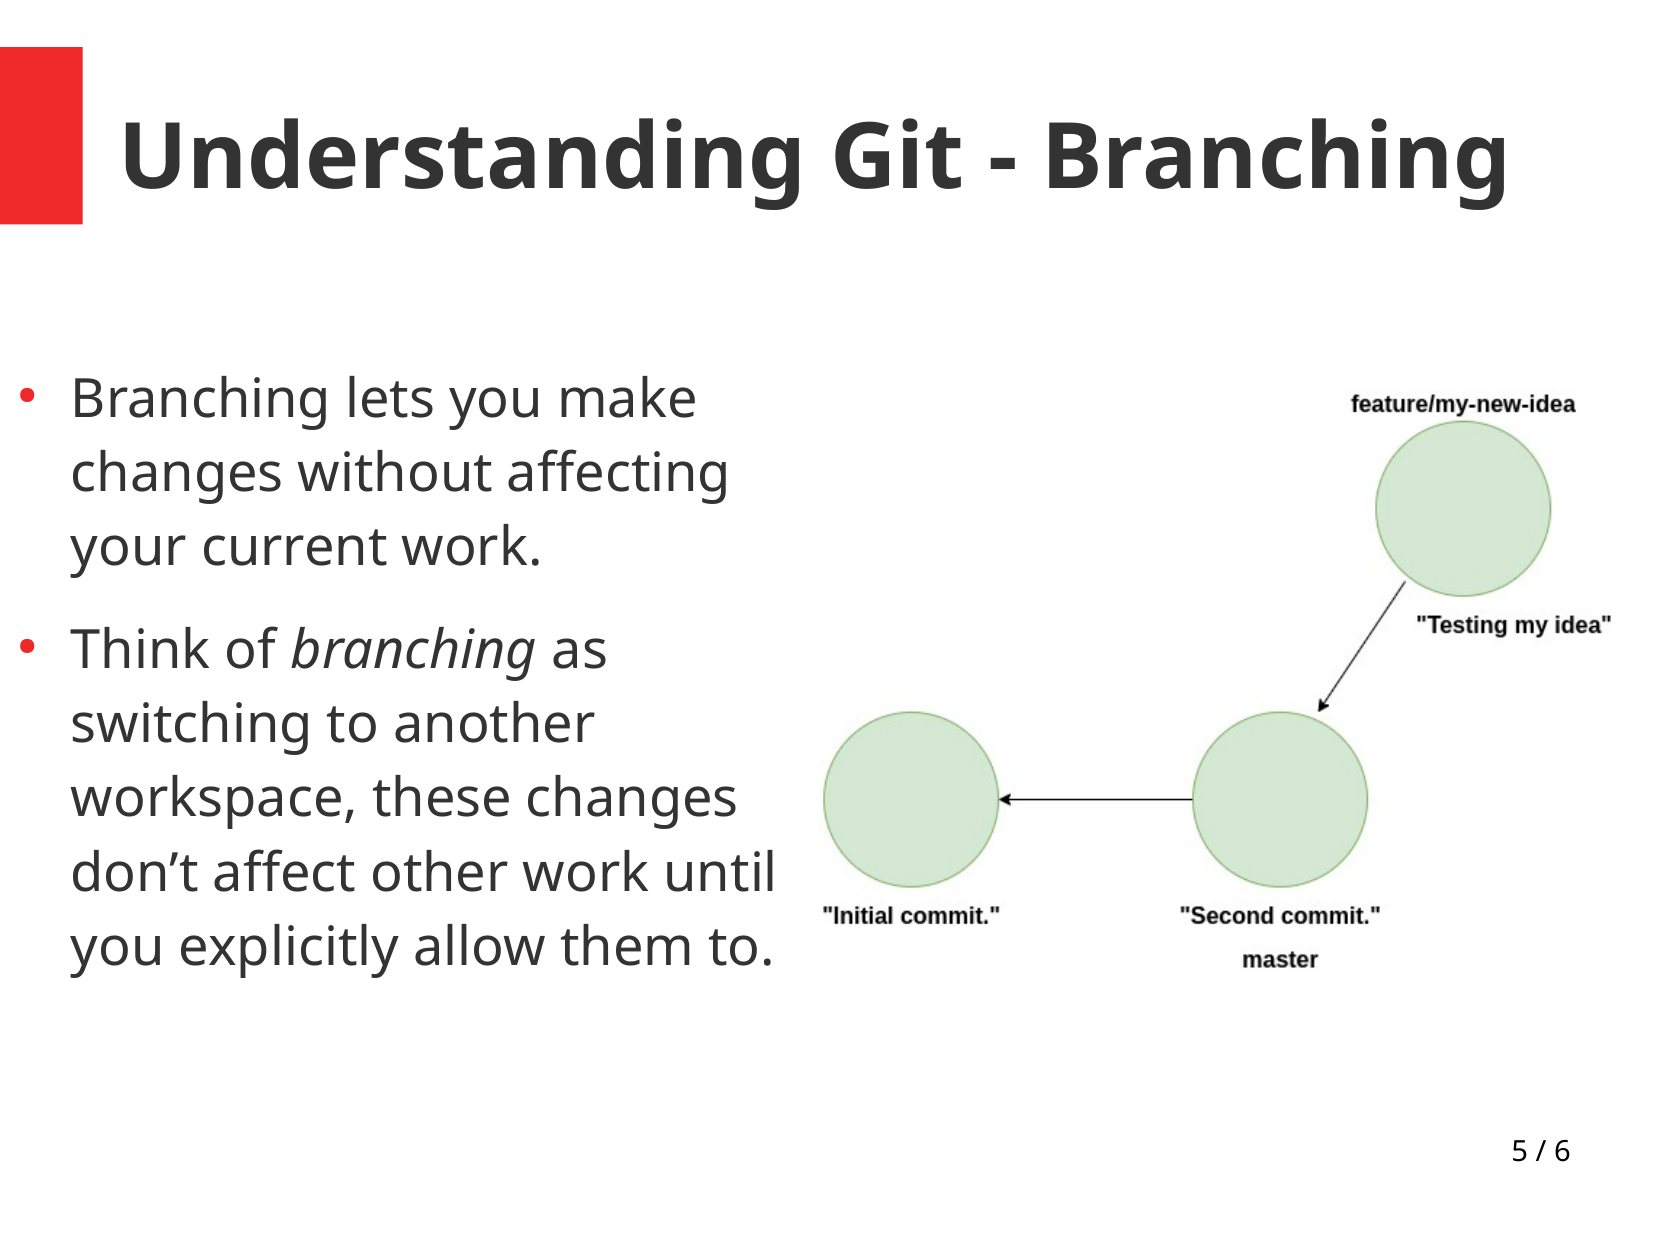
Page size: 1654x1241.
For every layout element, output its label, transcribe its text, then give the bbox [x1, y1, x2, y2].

picture [851, 389, 1624, 975]
list Branching lets you make changes without affecting your current work. Think of branching as switching to another workspace, these changes don’t affect other work until you explicitly allow them to. [0, 359, 851, 1079]
title Understanding Git - Branching [118, 49, 1571, 257]
